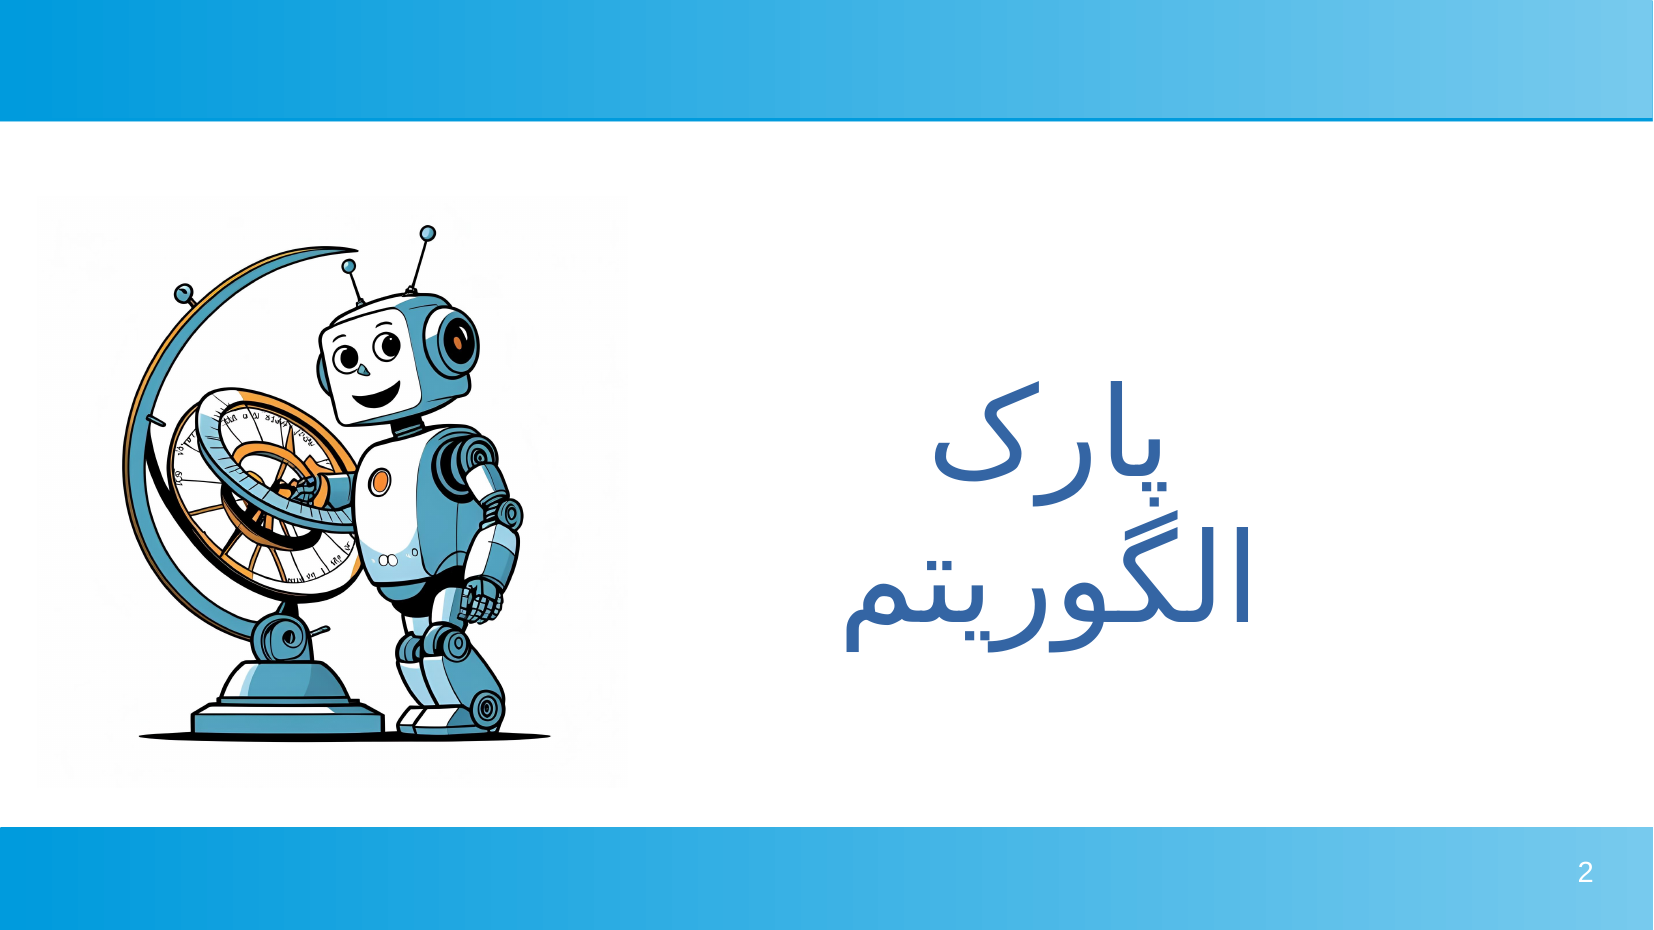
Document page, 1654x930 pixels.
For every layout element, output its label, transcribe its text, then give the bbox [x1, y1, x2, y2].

picture [37, 196, 628, 788]
text_box پارک الگوریتم [712, 337, 1388, 675]
